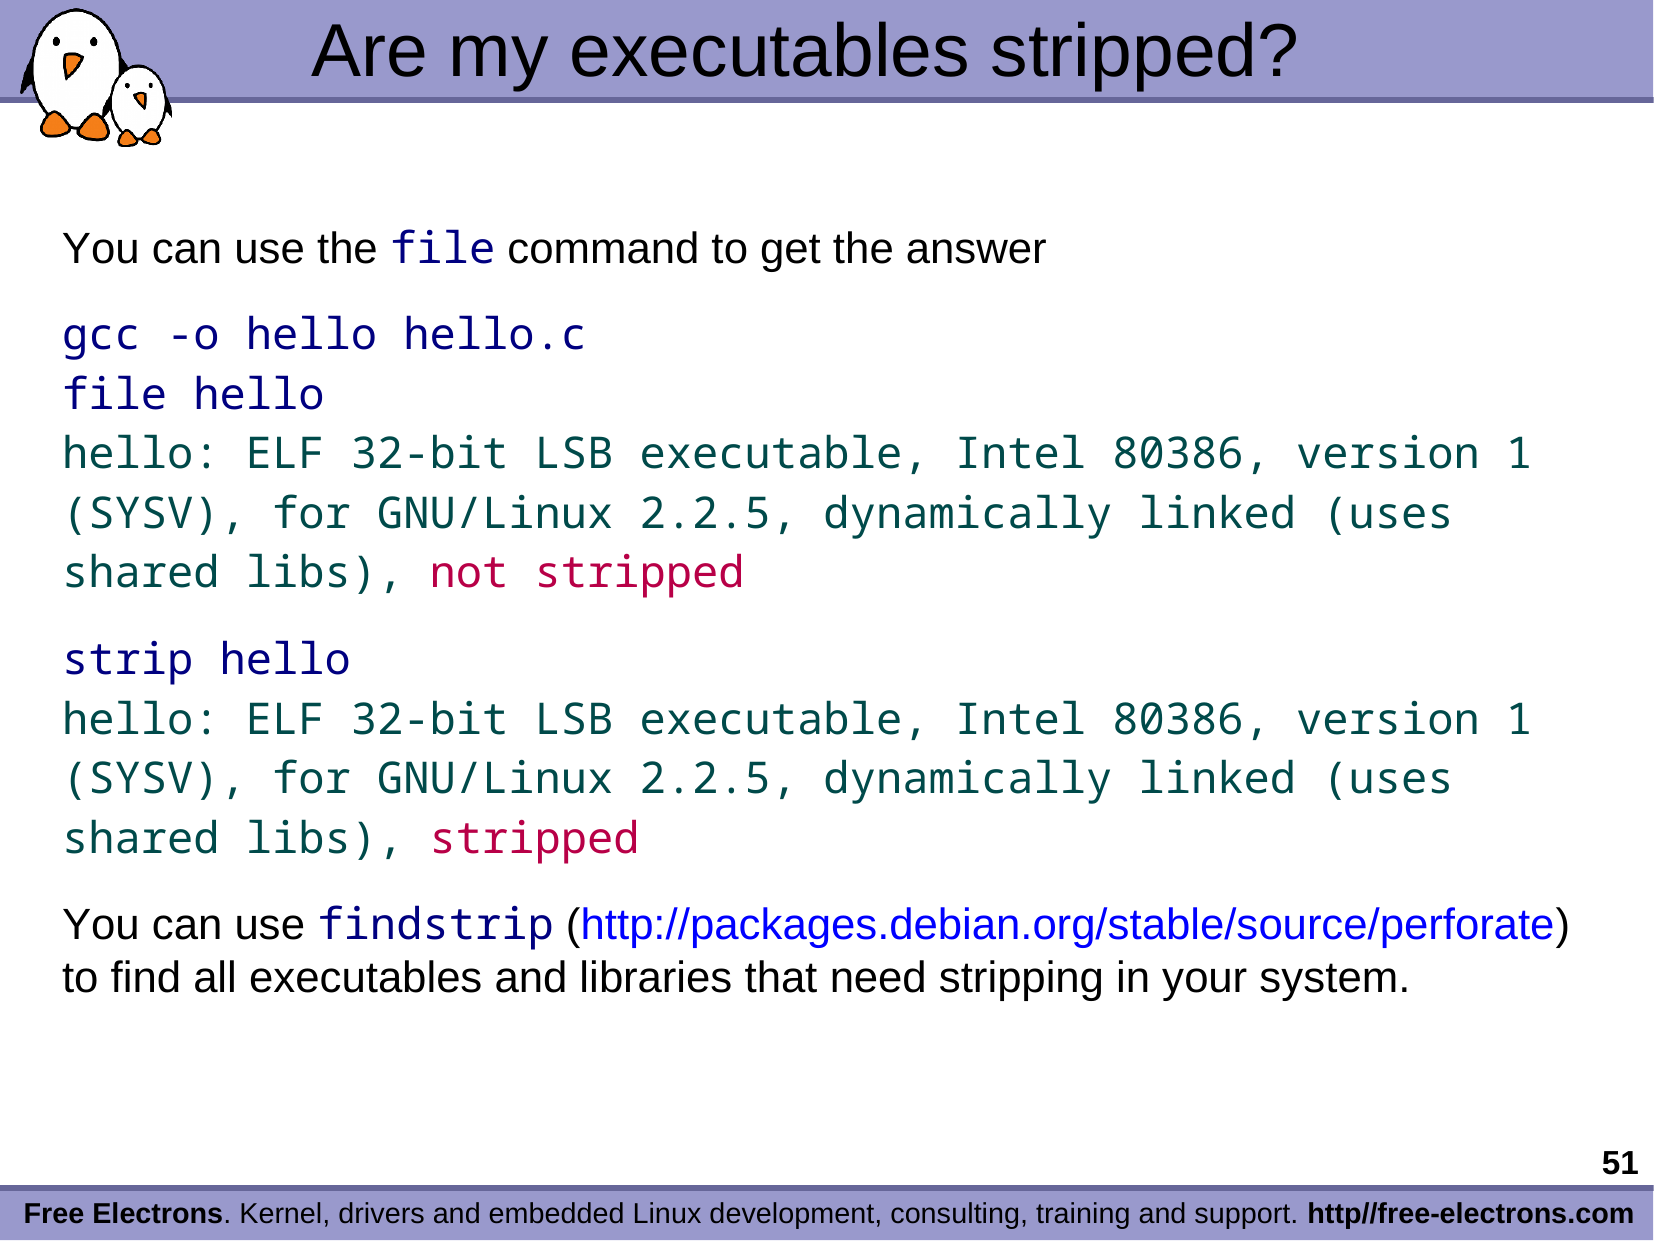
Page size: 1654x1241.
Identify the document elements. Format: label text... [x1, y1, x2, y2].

picture [20, 8, 172, 147]
list You can use the file command to get the answer gcc -o hello hello.c file hello hello: ELF 32-bit LSB executable, Intel 80386, version 1 (SYSV), for GNU/Linux 2.2.5, dynamically linked (uses shared libs), not stripped strip hello hello: ELF 32-bit LSB executable, Intel 80386, version 1 (SYSV), for GNU/Linux 2.2.5, dynamically linked (uses shared libs), stripped You can use findstrip (http://packages.debian.org/stable/source/perforate) to find all executables and libraries that need stripping in your system. [44, 216, 1602, 1066]
title Are my executables stripped? [60, 0, 1551, 100]
